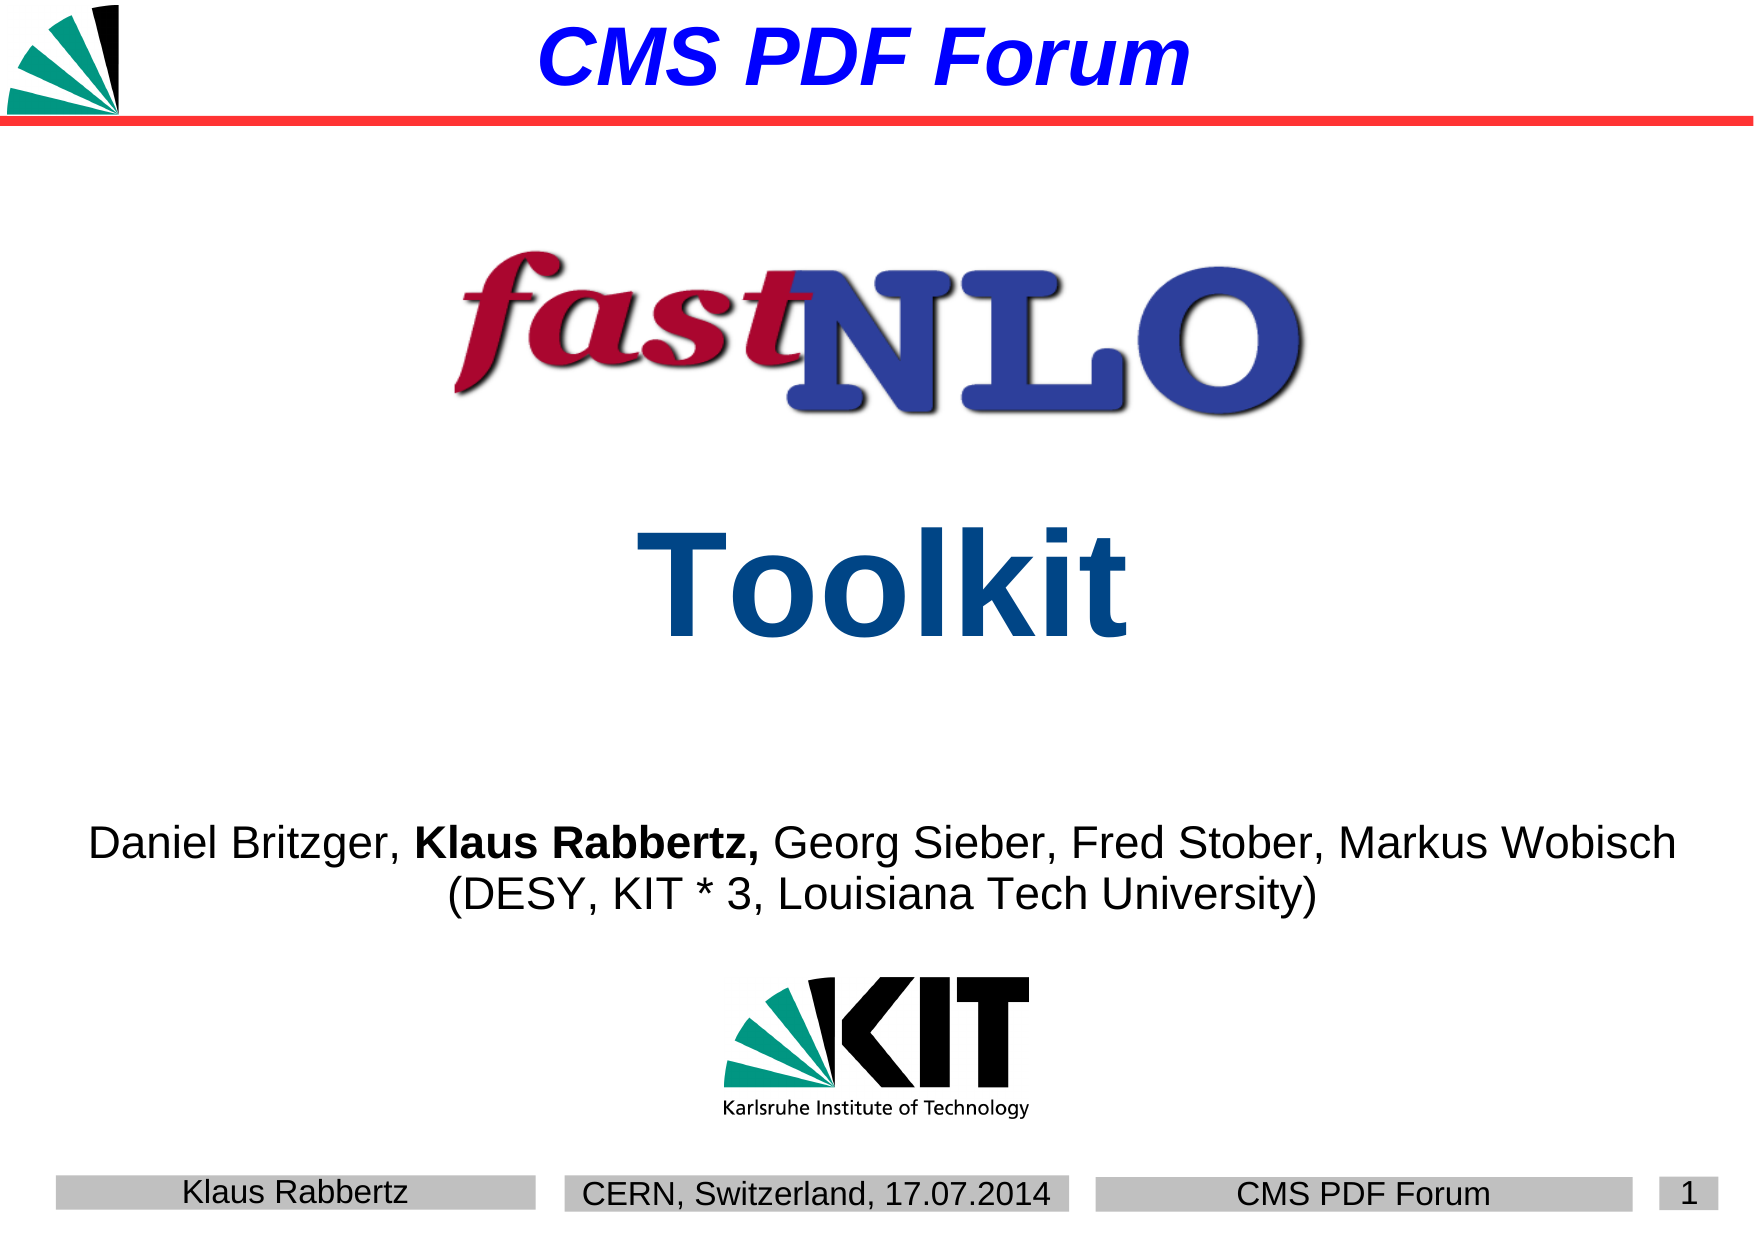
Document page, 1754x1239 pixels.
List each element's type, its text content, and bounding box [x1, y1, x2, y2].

text_box Toolkit [624, 494, 1139, 674]
picture [7, 5, 119, 116]
title CMS PDF Forum [123, 0, 1606, 114]
picture [427, 238, 1326, 422]
text_box Daniel Britzger, Klaus Rabbertz, Georg Sieber, Fred Stober, Markus Wobisch (DESY, KIT * 3, Louisiana Tech University) [76, 810, 1658, 926]
picture [724, 977, 1029, 1119]
